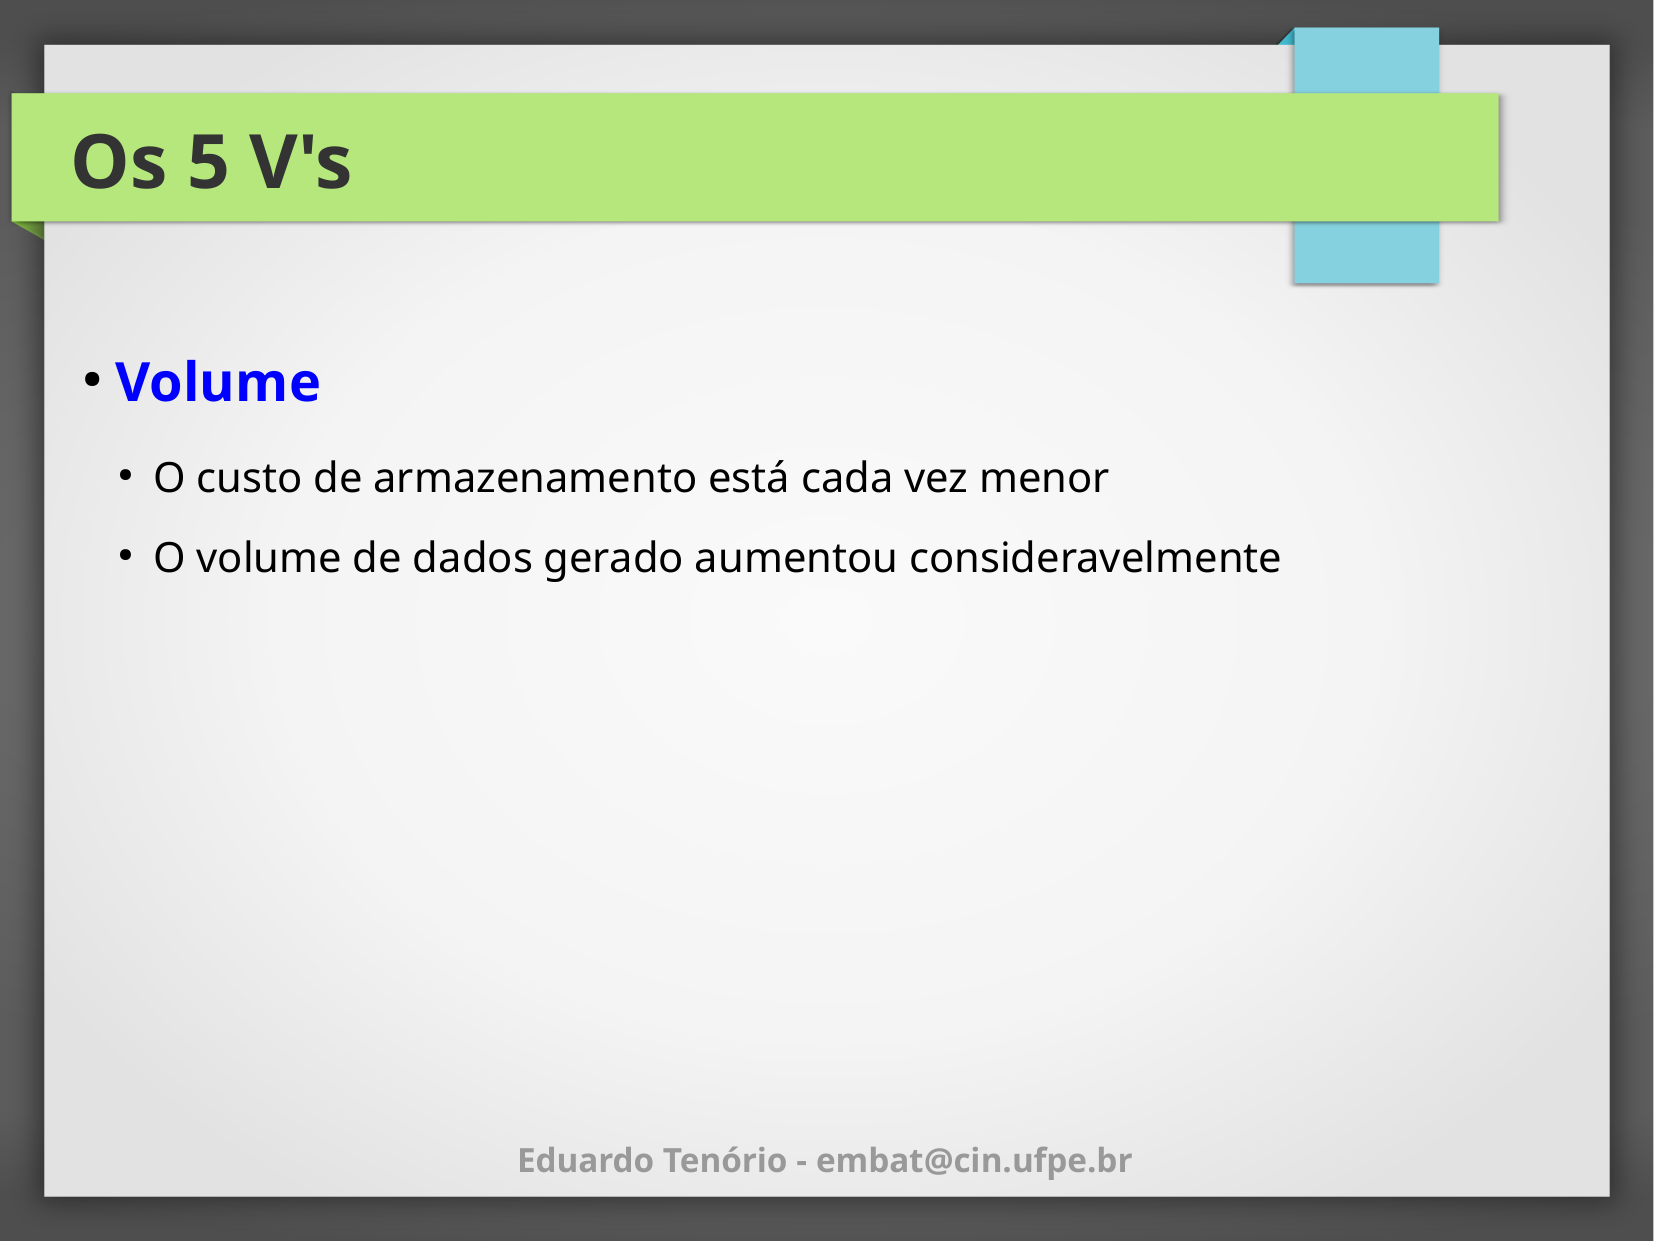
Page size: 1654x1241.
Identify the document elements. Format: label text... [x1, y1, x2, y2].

picture [0, 0, 1654, 1241]
list Volume O custo de armazenamento está cada vez menor O volume de dados gerado aumentou consideravelmente [82, 343, 1538, 1063]
title Os 5 V's [70, 97, 1229, 221]
text_box Eduardo Tenório - embat@cin.ufpe.br [45, 1130, 1606, 1201]
